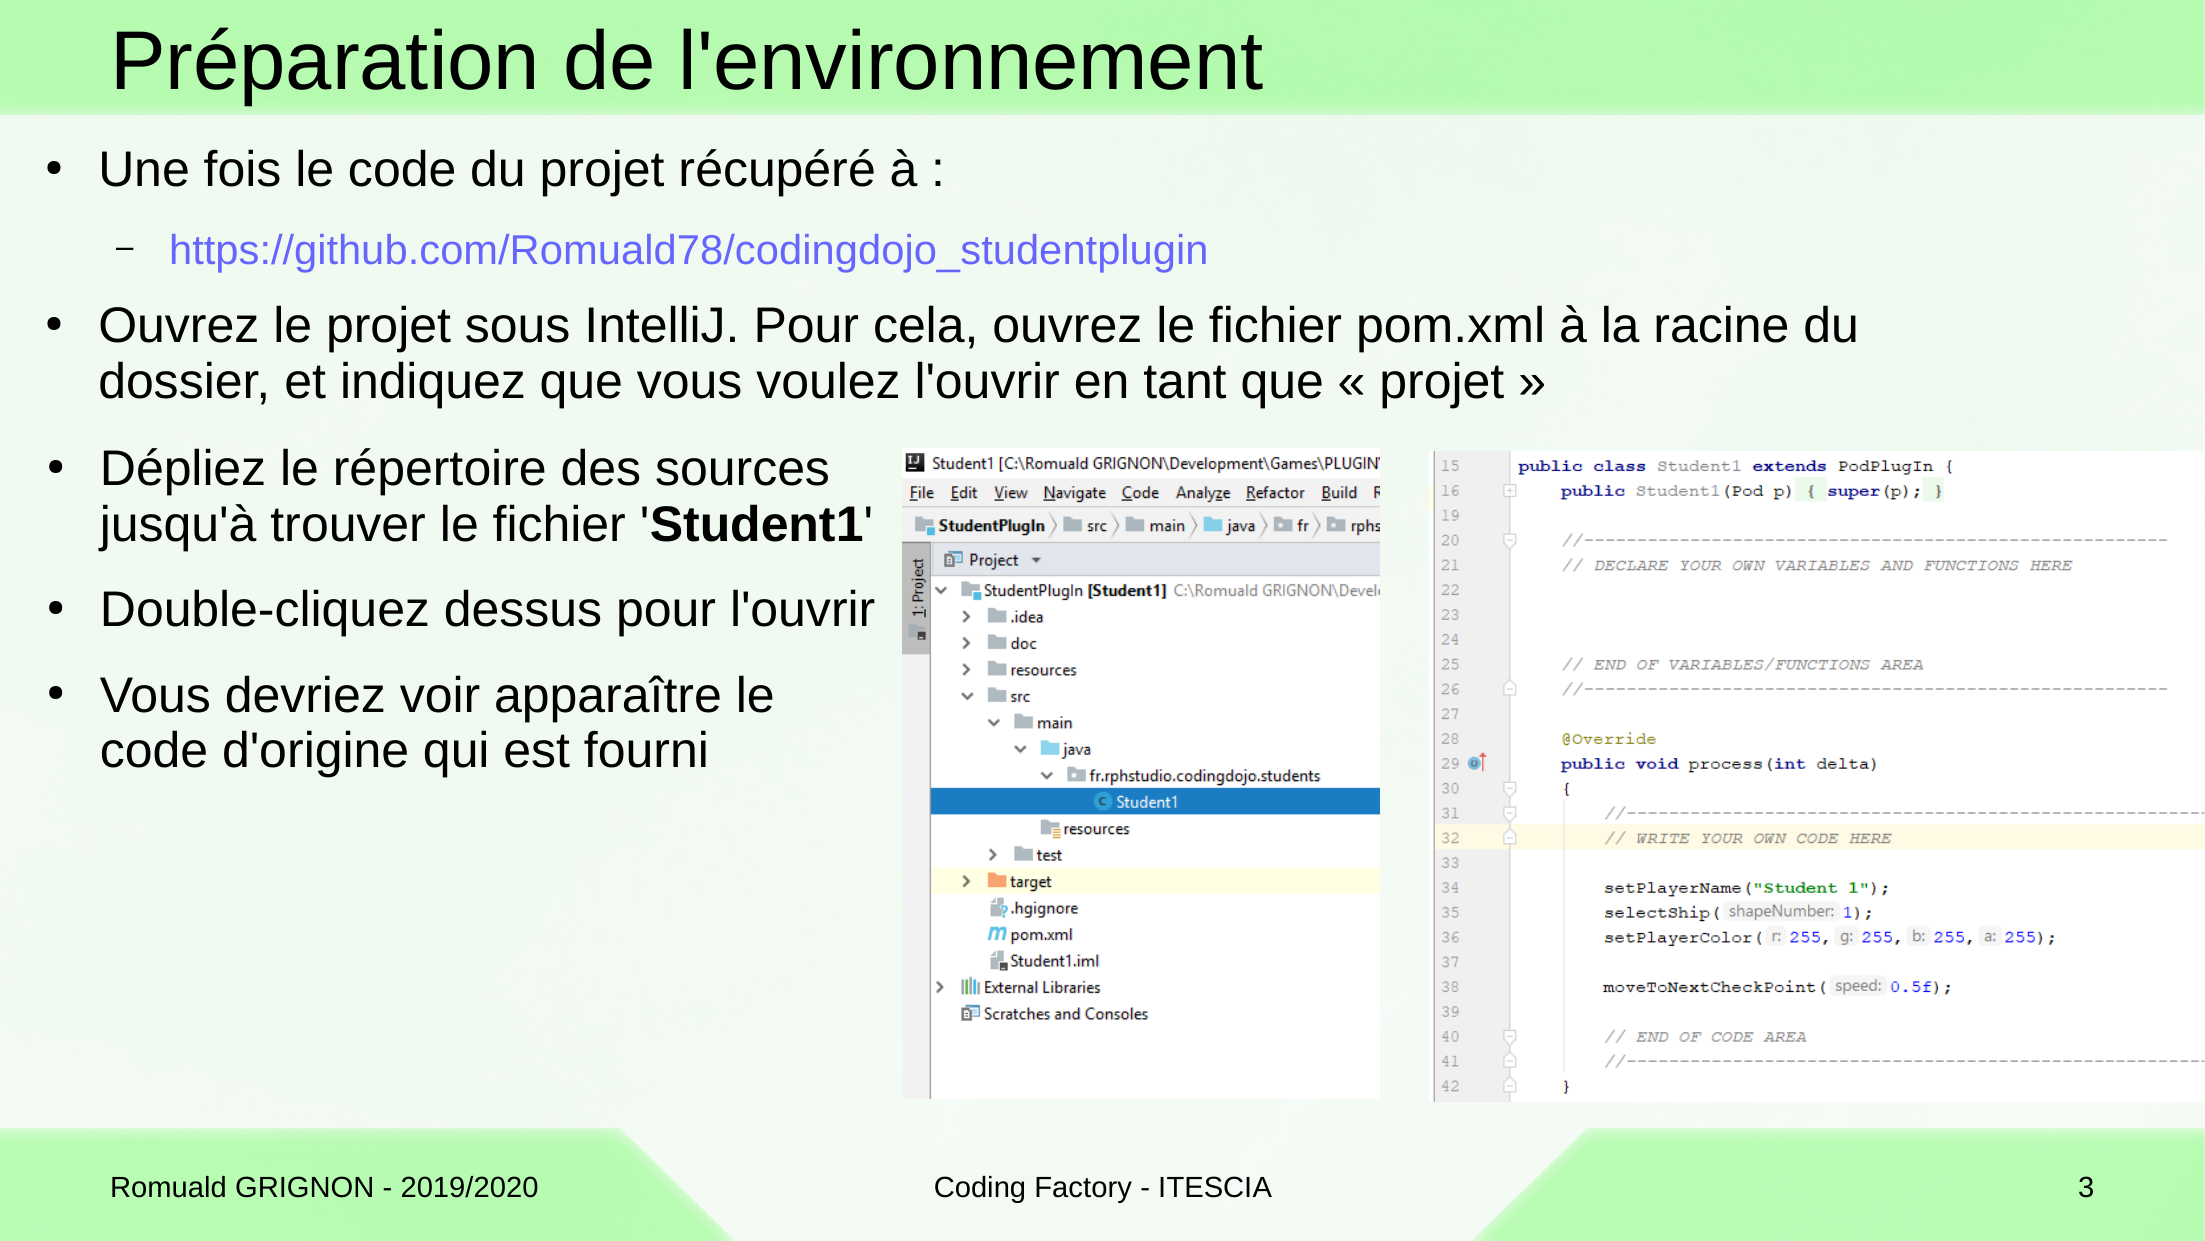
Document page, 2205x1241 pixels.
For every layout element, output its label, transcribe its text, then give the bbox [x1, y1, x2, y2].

picture [0, 0, 2205, 1241]
list Dépliez le répertoire des sources jusqu'à trouver le fichier 'Student1' Double-cliquez dessus pour l'ouvrir Vous devriez voir apparaître le code d'origine qui est fourni [29, 511, 895, 1236]
title Préparation de l'environnement [110, 49, 2095, 257]
list Une fois le code du projet récupéré à : https://github.com/Romuald78/codingdojo_studentplugin Ouvrez le projet sous IntelliJ. Pour cela, ouvrez le fichier pom.xml à la racine du dossier, et indiquez que vous voulez l'ouvrir en tant que « projet » [27, 212, 2012, 937]
